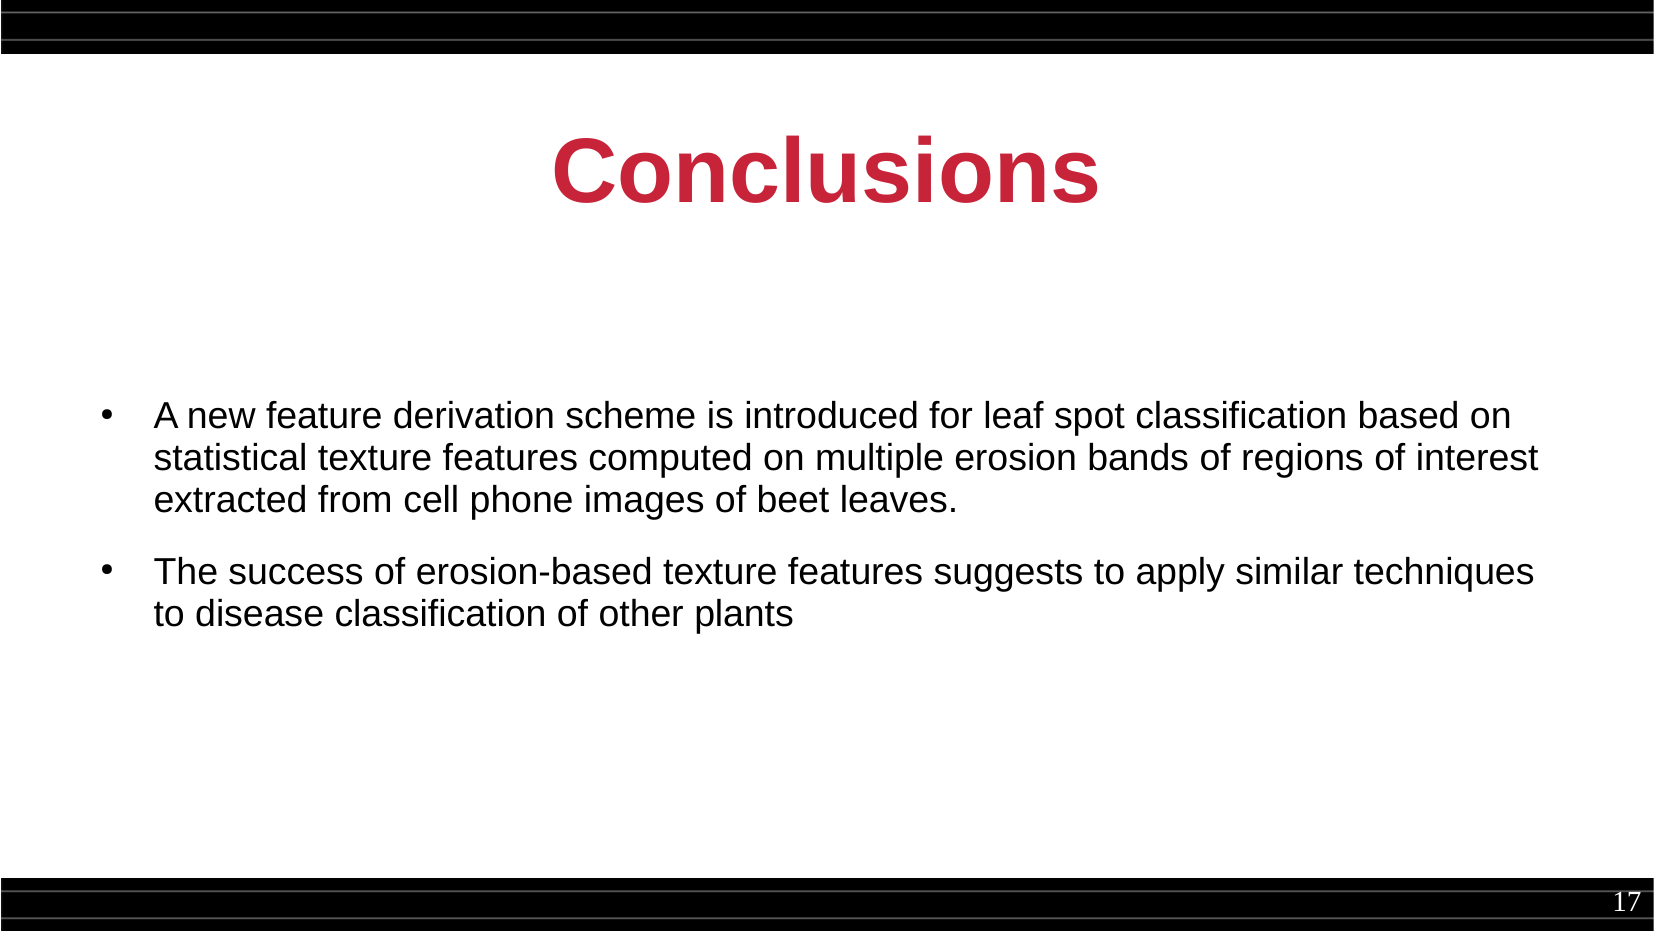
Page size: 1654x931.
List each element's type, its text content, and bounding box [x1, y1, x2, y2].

list A new feature derivation scheme is introduced for leaf spot classification based on statistical texture features computed on multiple erosion bands of regions of interest extracted from cell phone images of beet leaves. The success of erosion-based texture features suggests to apply similar techniques to disease classification of other plants [82, 271, 1571, 758]
title Conclusions [82, 92, 1571, 249]
picture [1, 0, 1654, 54]
picture [1, 878, 1654, 931]
